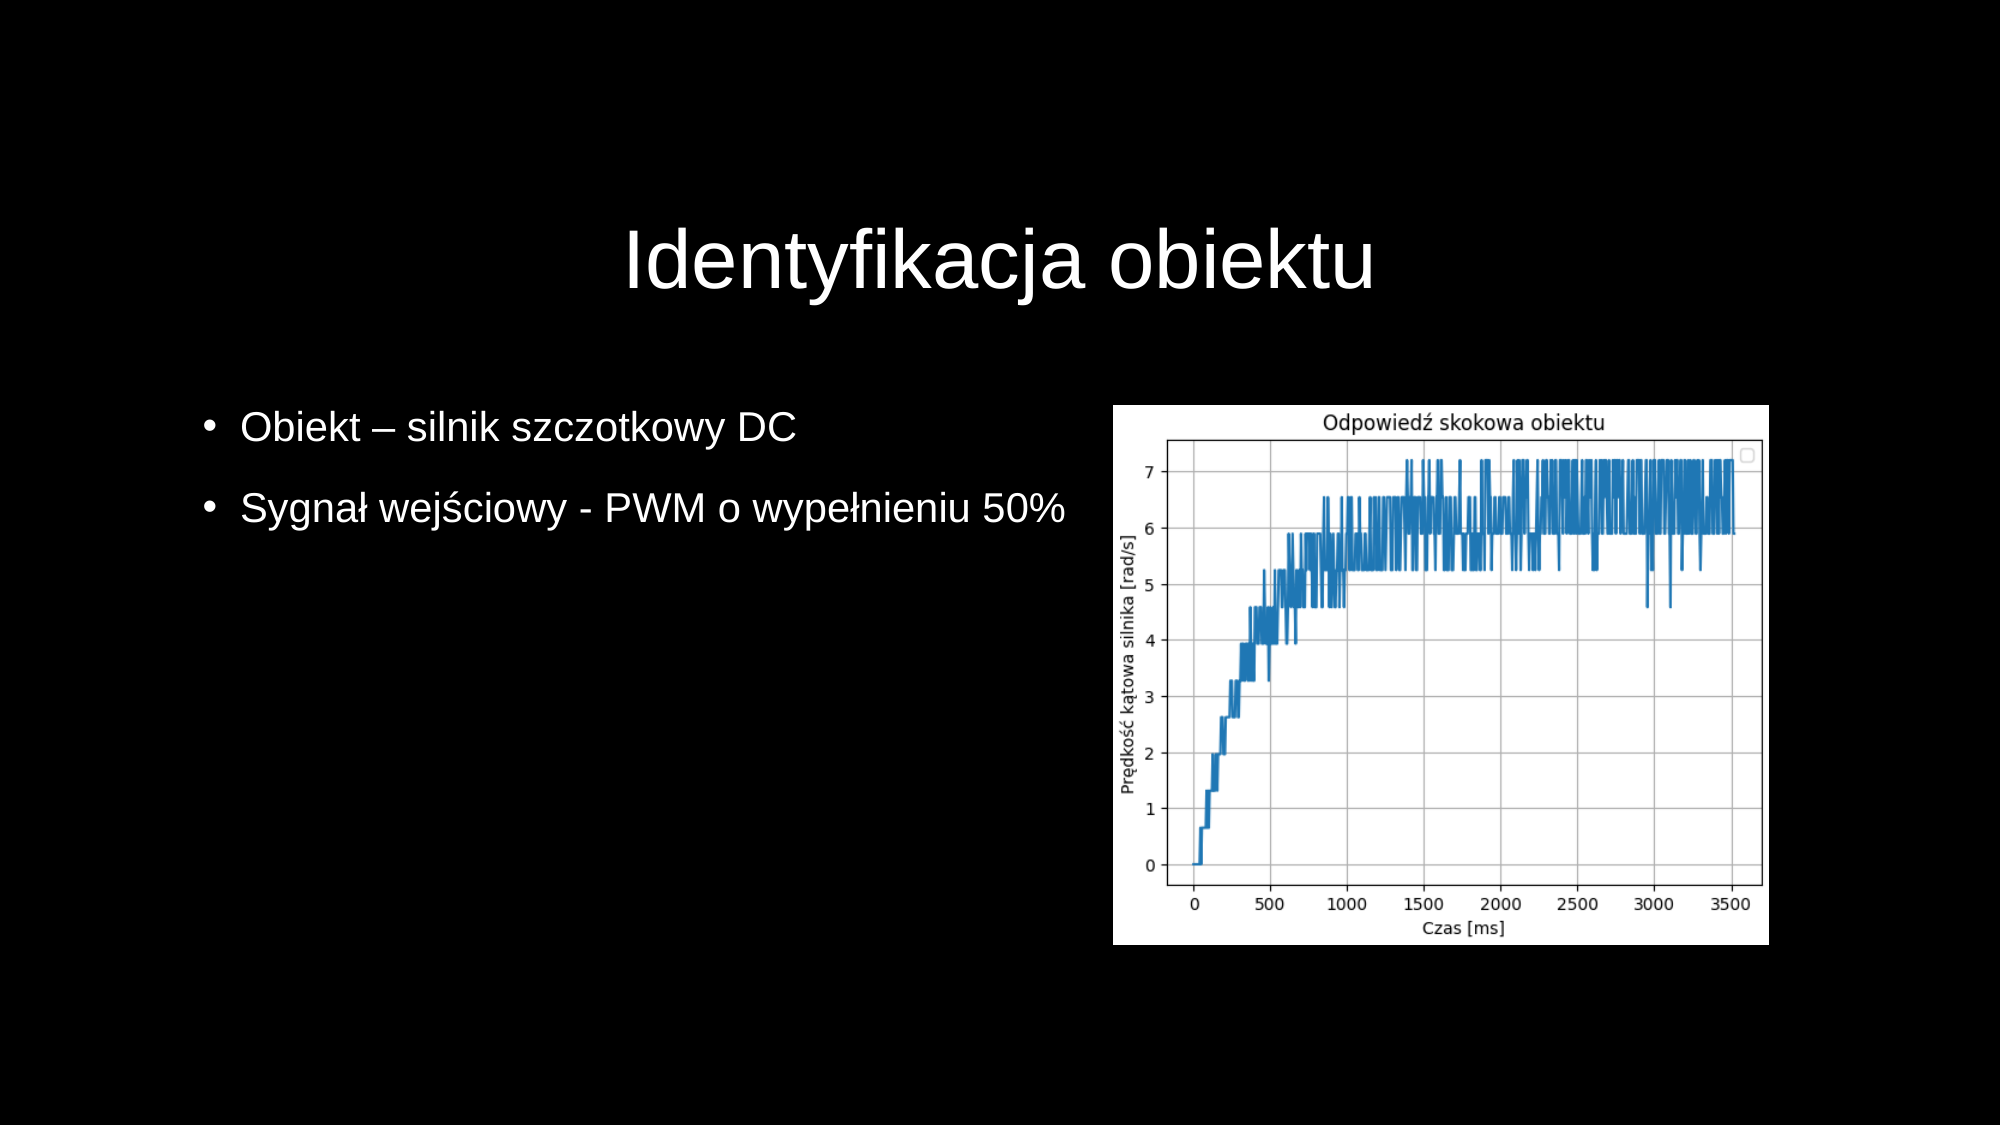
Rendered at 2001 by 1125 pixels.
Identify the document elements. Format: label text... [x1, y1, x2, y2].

list Obiekt – silnik szczotkowy DC Sygnał wejściowy - PWM o wypełnieniu 50% [187, 382, 1813, 968]
picture [1113, 405, 1769, 945]
title Identyfikacja obiektu [187, 143, 1813, 367]
